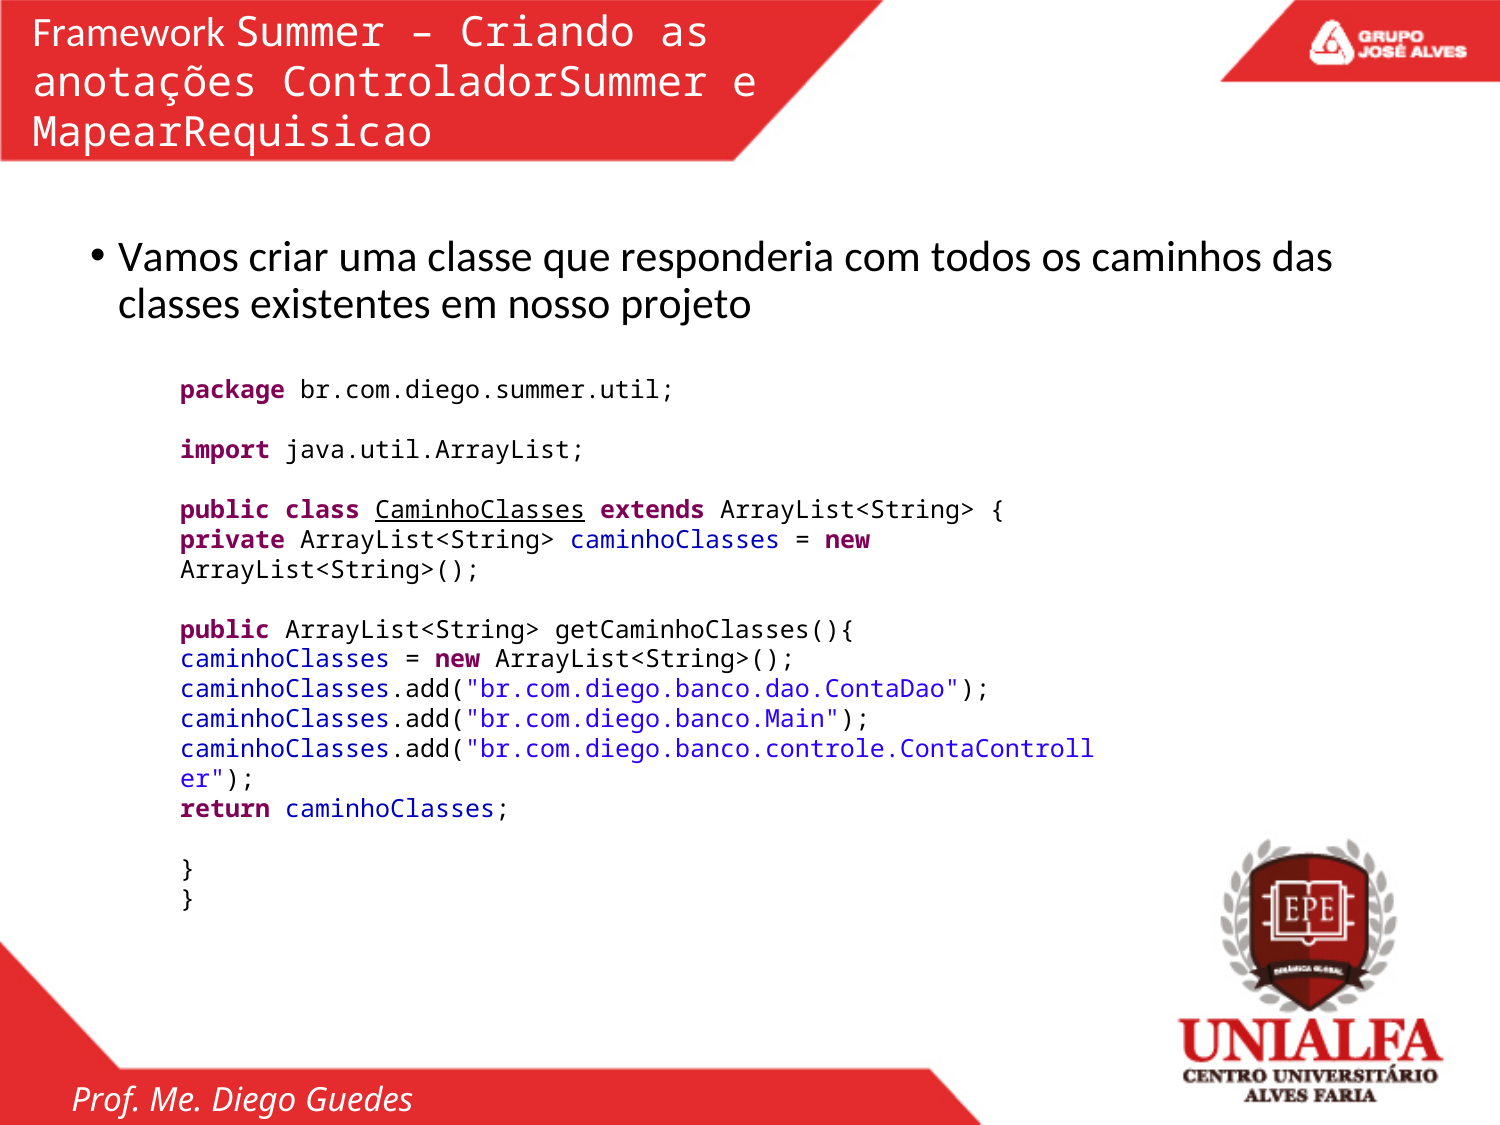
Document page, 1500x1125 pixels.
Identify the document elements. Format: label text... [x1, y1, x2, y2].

text_box Framework Summer – Criando as anotações ControladorSummer e MapearRequisicao [17, 0, 839, 163]
picture [0, 0, 1500, 1125]
text_box package br.com.diego.summer.util; import java.util.ArrayList; public class CaminhoClasses extends ArrayList<String> { private ArrayList<String> caminhoClasses = new ArrayList<String>(); public ArrayList<String> getCaminhoClasses(){ caminhoClasses = new ArrayList<String>(); caminhoClasses.add("br.com.diego.banco.dao.ContaDao"); caminhoClasses.add("br.com.diego.banco.Main"); caminhoClasses.add("br.com.diego.banco.controle.ContaController"); return caminhoClasses; } } [165, 366, 1117, 861]
list Vamos criar uma classe que responderia com todos os caminhos das classes existentes em nosso projeto [75, 225, 1426, 933]
text_box Prof. Me. Diego Guedes [56, 1070, 711, 1125]
